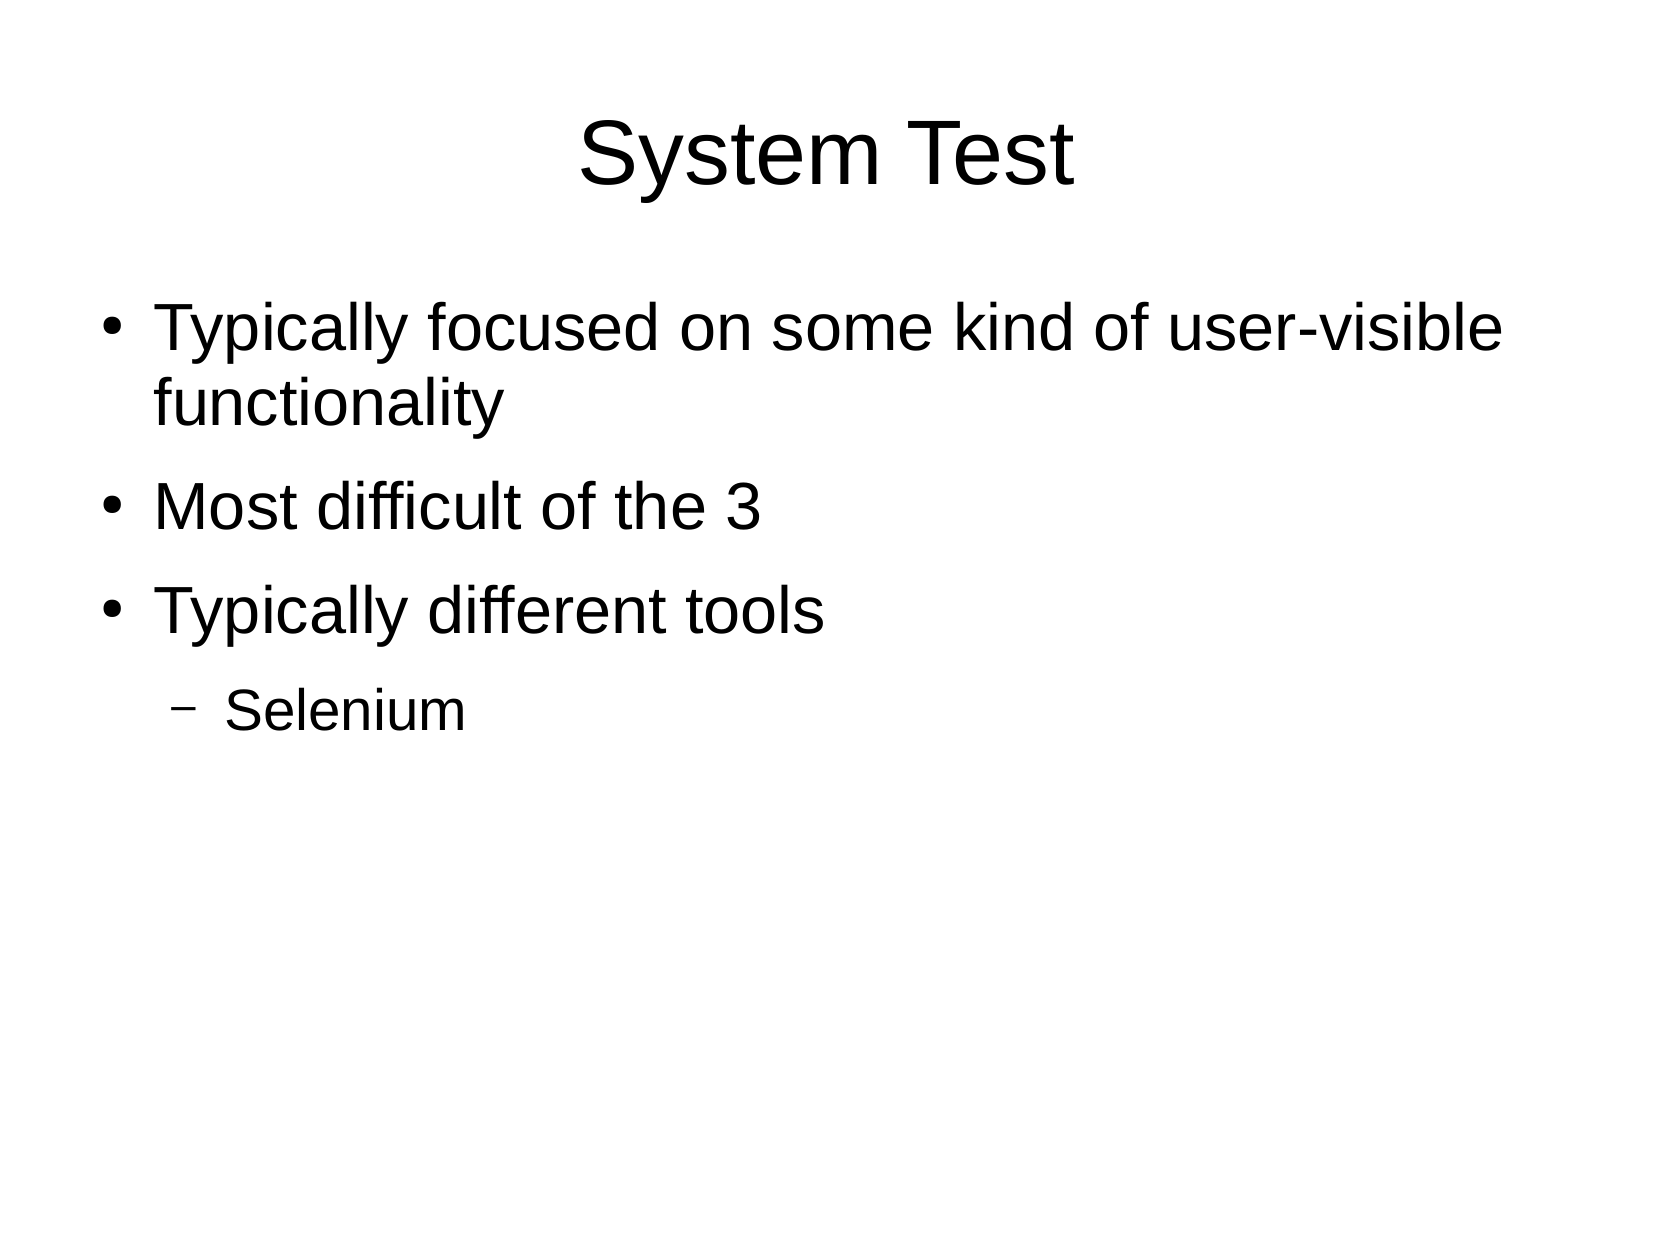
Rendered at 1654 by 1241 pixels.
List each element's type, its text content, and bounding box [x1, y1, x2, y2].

title System Test [82, 49, 1571, 257]
list Typically focused on some kind of user-visible functionality Most difficult of the 3 Typically different tools Selenium [82, 290, 1571, 1109]
